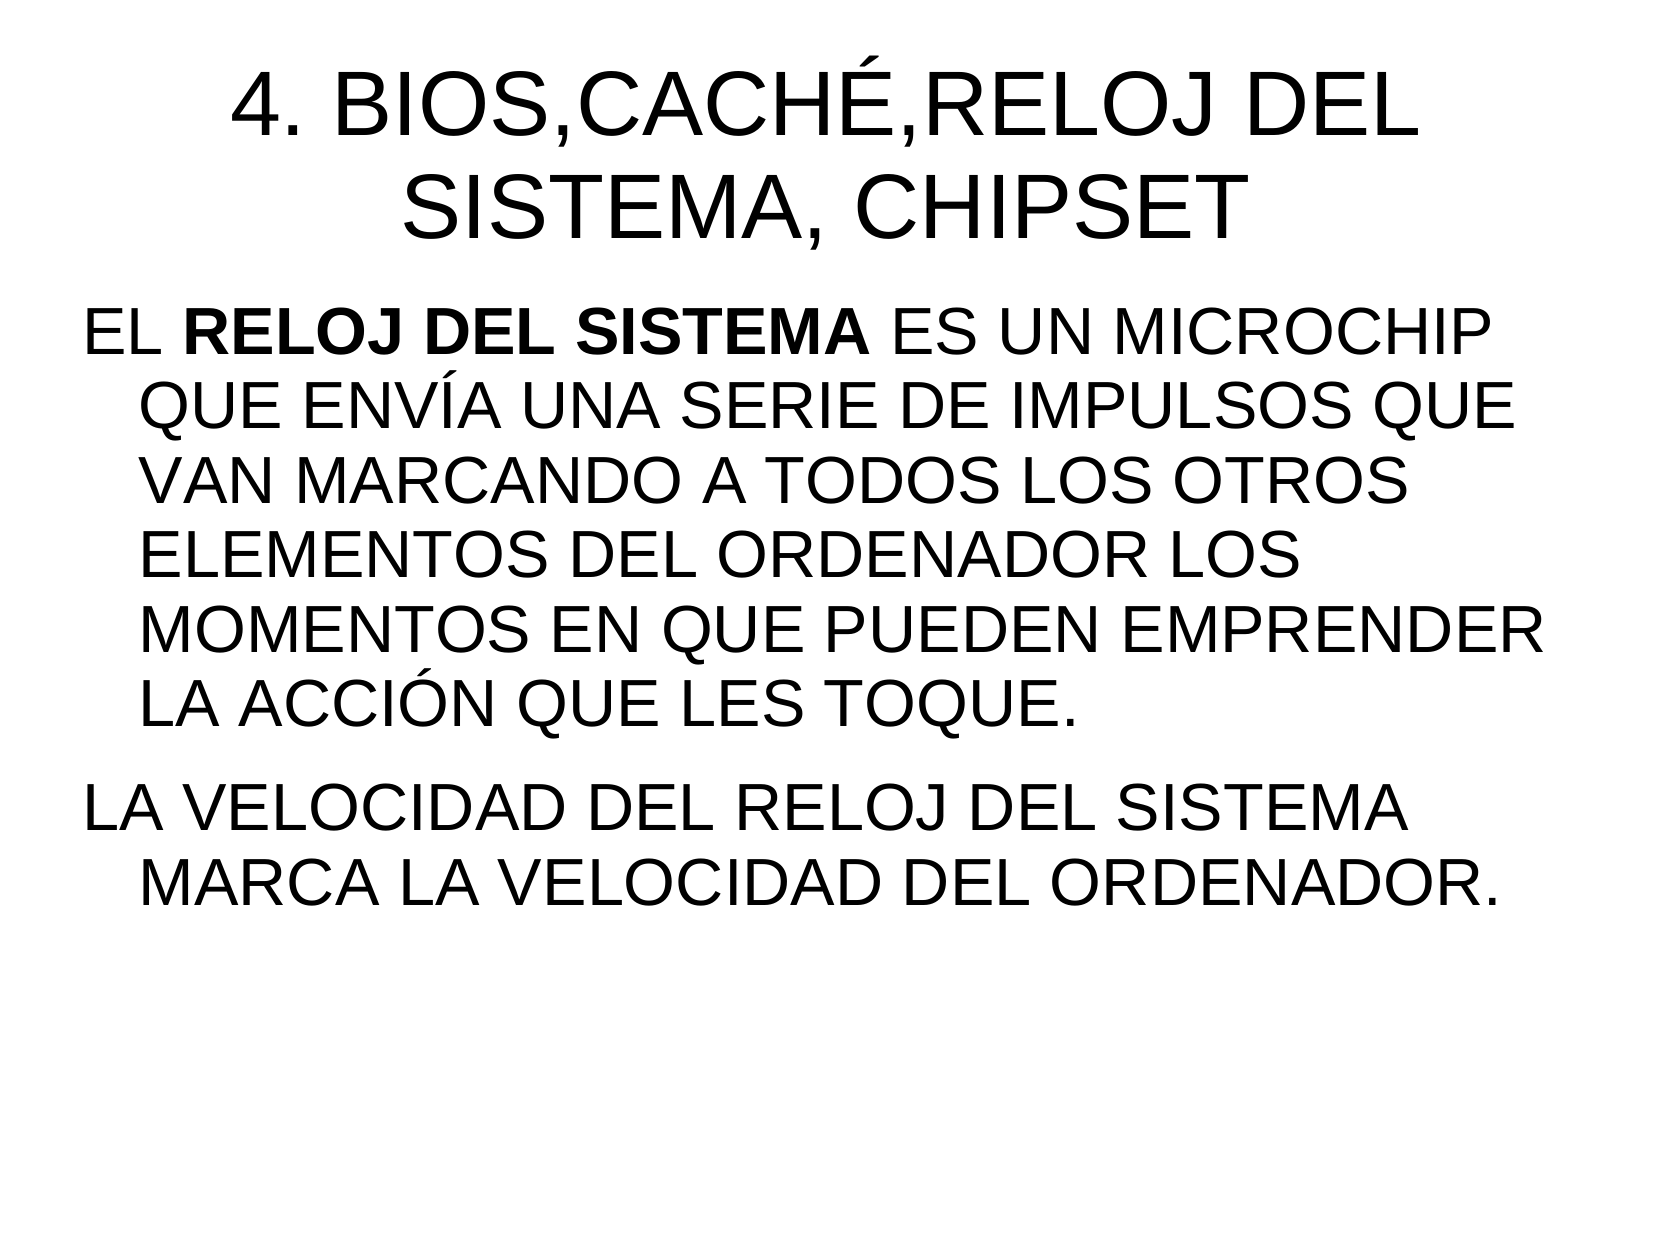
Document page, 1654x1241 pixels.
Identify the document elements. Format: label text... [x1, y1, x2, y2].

list EL RELOJ DEL SISTEMA ES UN MICROCHIP QUE ENVÍA UNA SERIE DE IMPULSOS QUE VAN MARCANDO A TODOS LOS OTROS ELEMENTOS DEL ORDENADOR LOS MOMENTOS EN QUE PUEDEN EMPRENDER LA ACCIÓN QUE LES TOQUE. LA VELOCIDAD DEL RELOJ DEL SISTEMA MARCA LA VELOCIDAD DEL ORDENADOR. [82, 290, 1571, 1109]
title 4. BIOS,CACHÉ,RELOJ DEL SISTEMA, CHIPSET [82, 47, 1571, 259]
